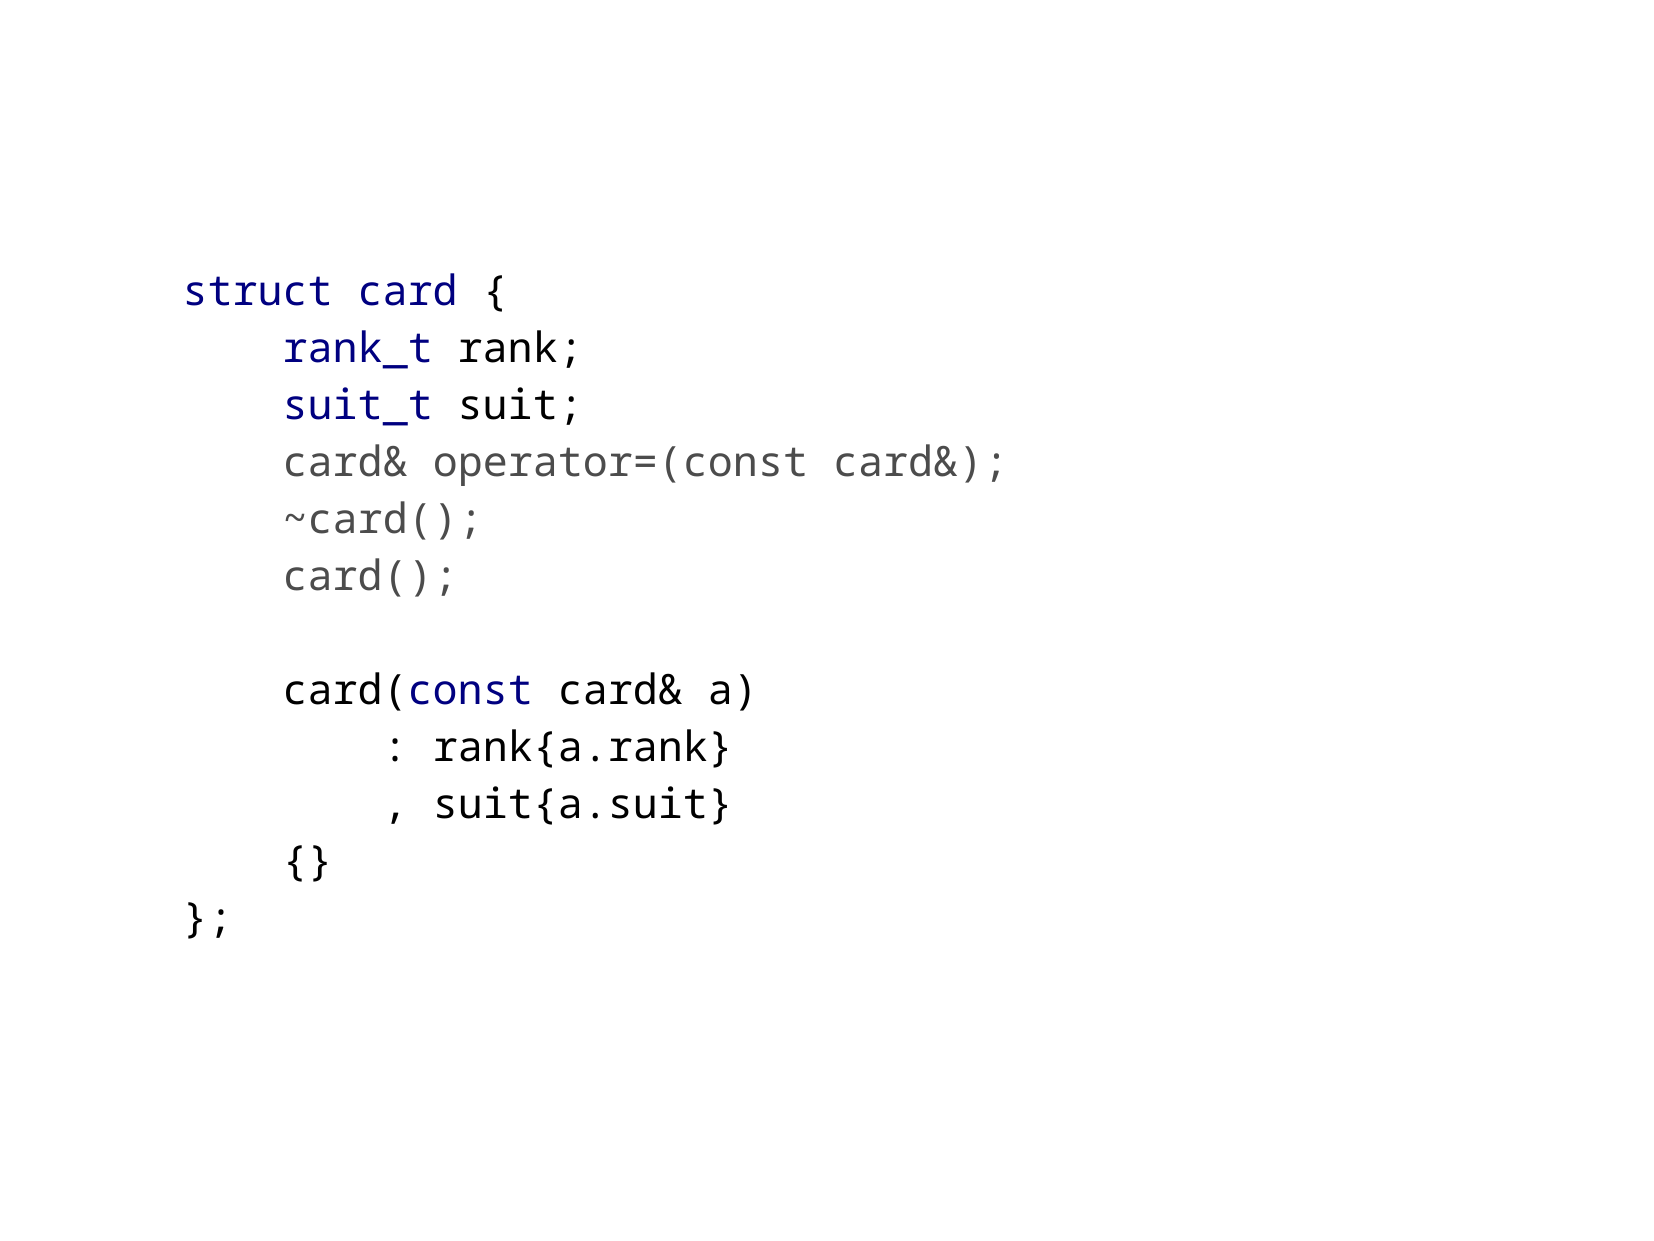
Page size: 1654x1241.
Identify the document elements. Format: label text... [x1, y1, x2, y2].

list struct card { rank_t rank; suit_t suit; card& operator=(const card&); ~card(); card(); card(const card& a) : rank{a.rank} , suit{a.suit} {} }; [82, 260, 1571, 980]
